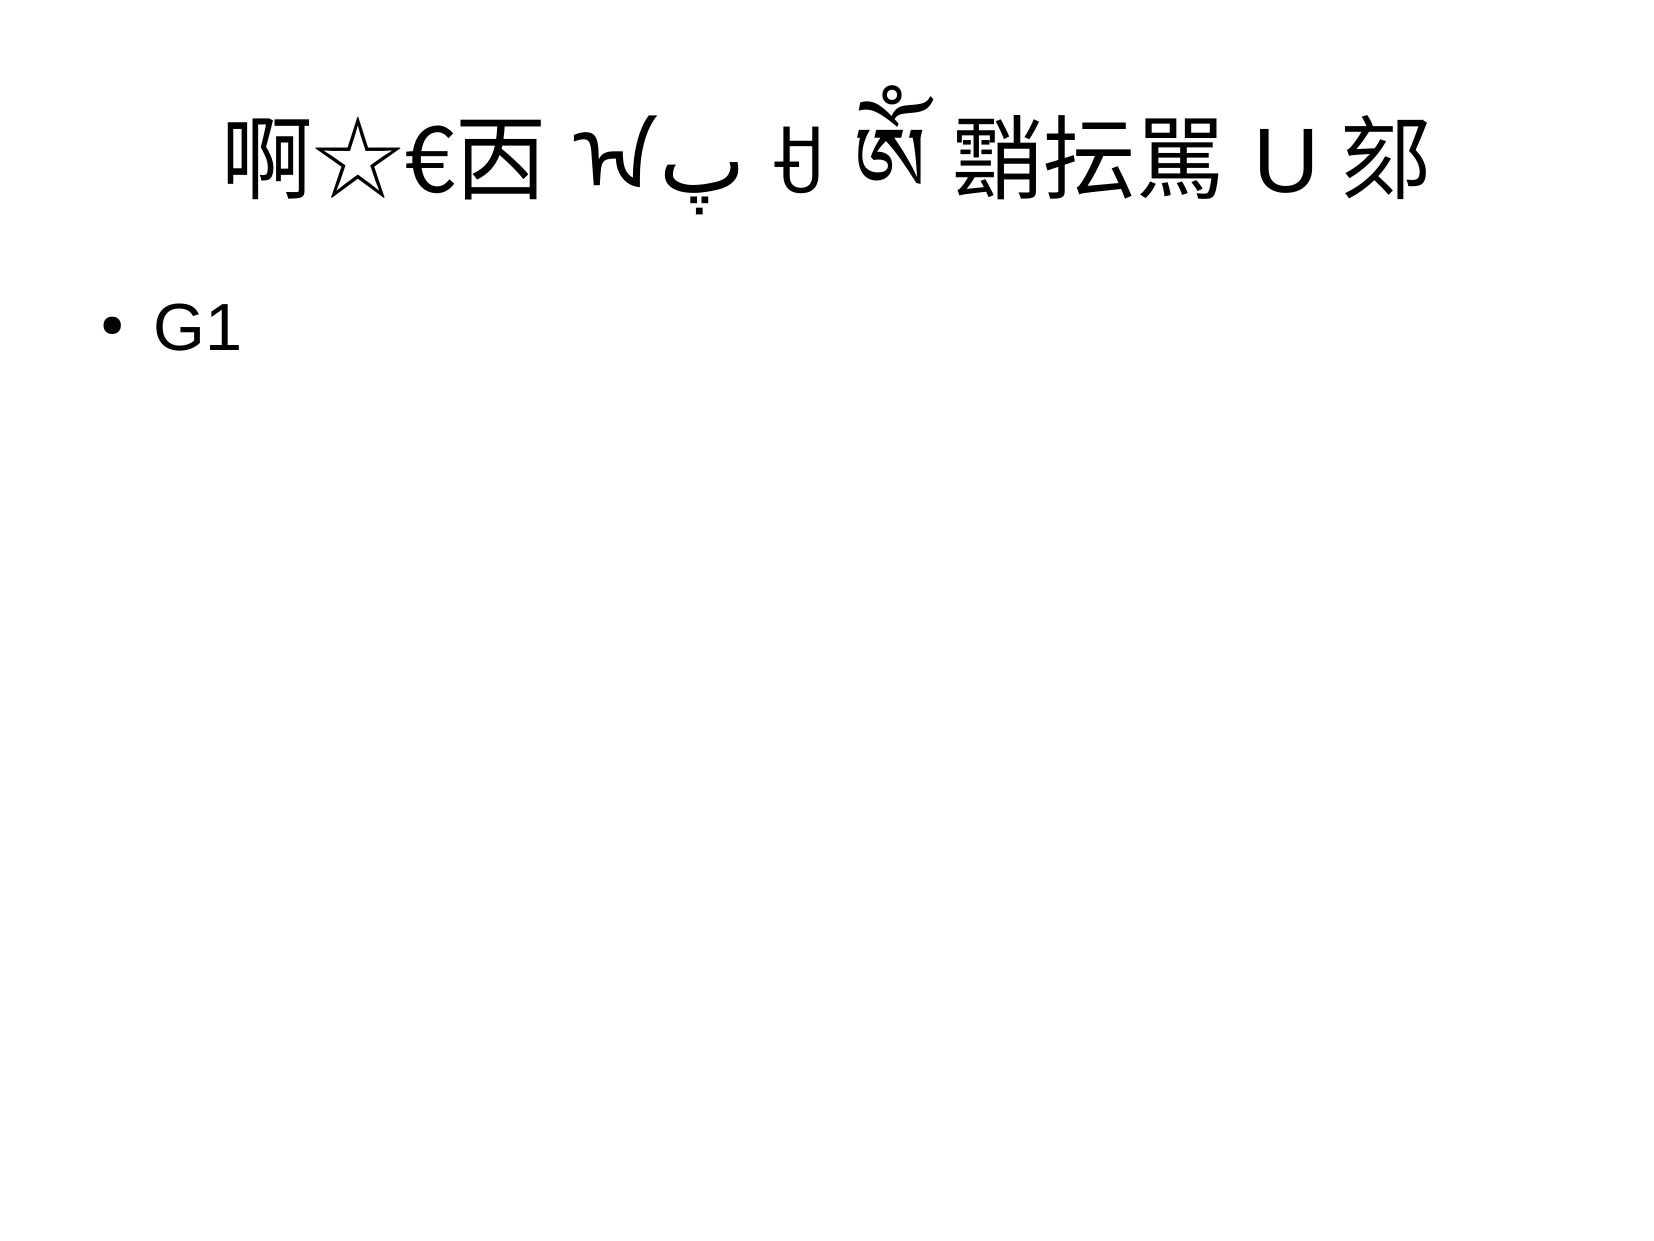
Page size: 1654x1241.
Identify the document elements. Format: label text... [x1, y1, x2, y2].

list G1 [82, 290, 1571, 1094]
title 啊☆€㐁ᠠﭖꀀༀ䨭抎駡U郂 [82, 56, 1571, 250]
